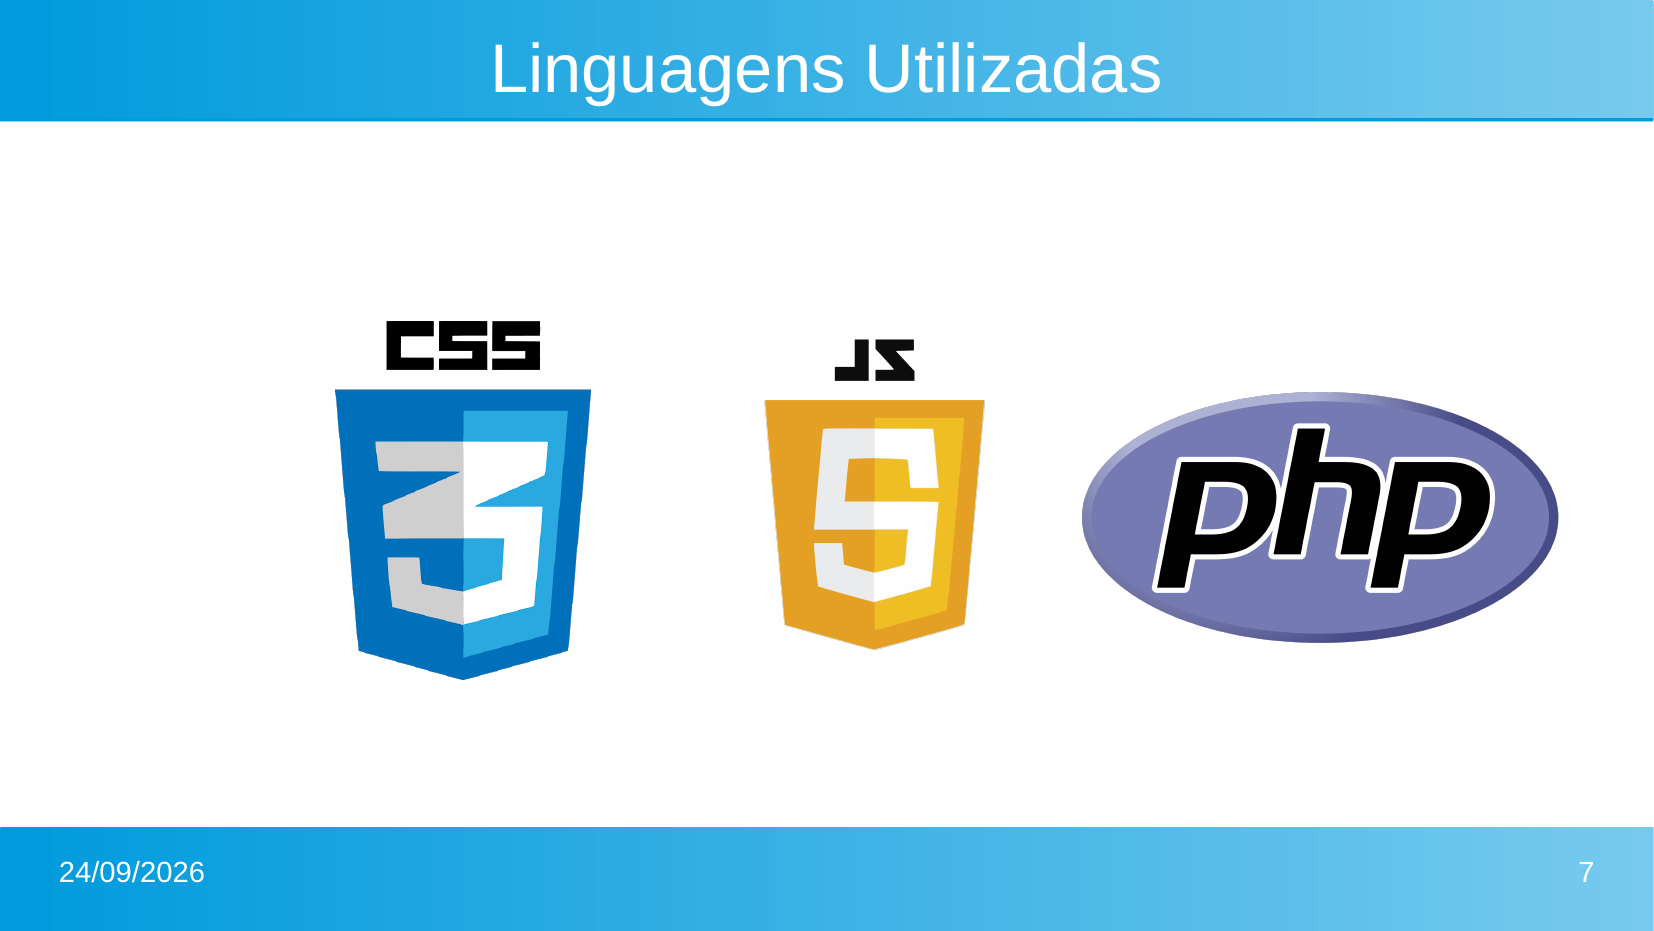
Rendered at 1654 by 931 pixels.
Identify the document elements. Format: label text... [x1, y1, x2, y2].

picture [335, 321, 591, 680]
picture [626, 339, 1565, 650]
title Linguagens Utilizadas [59, 29, 1595, 108]
